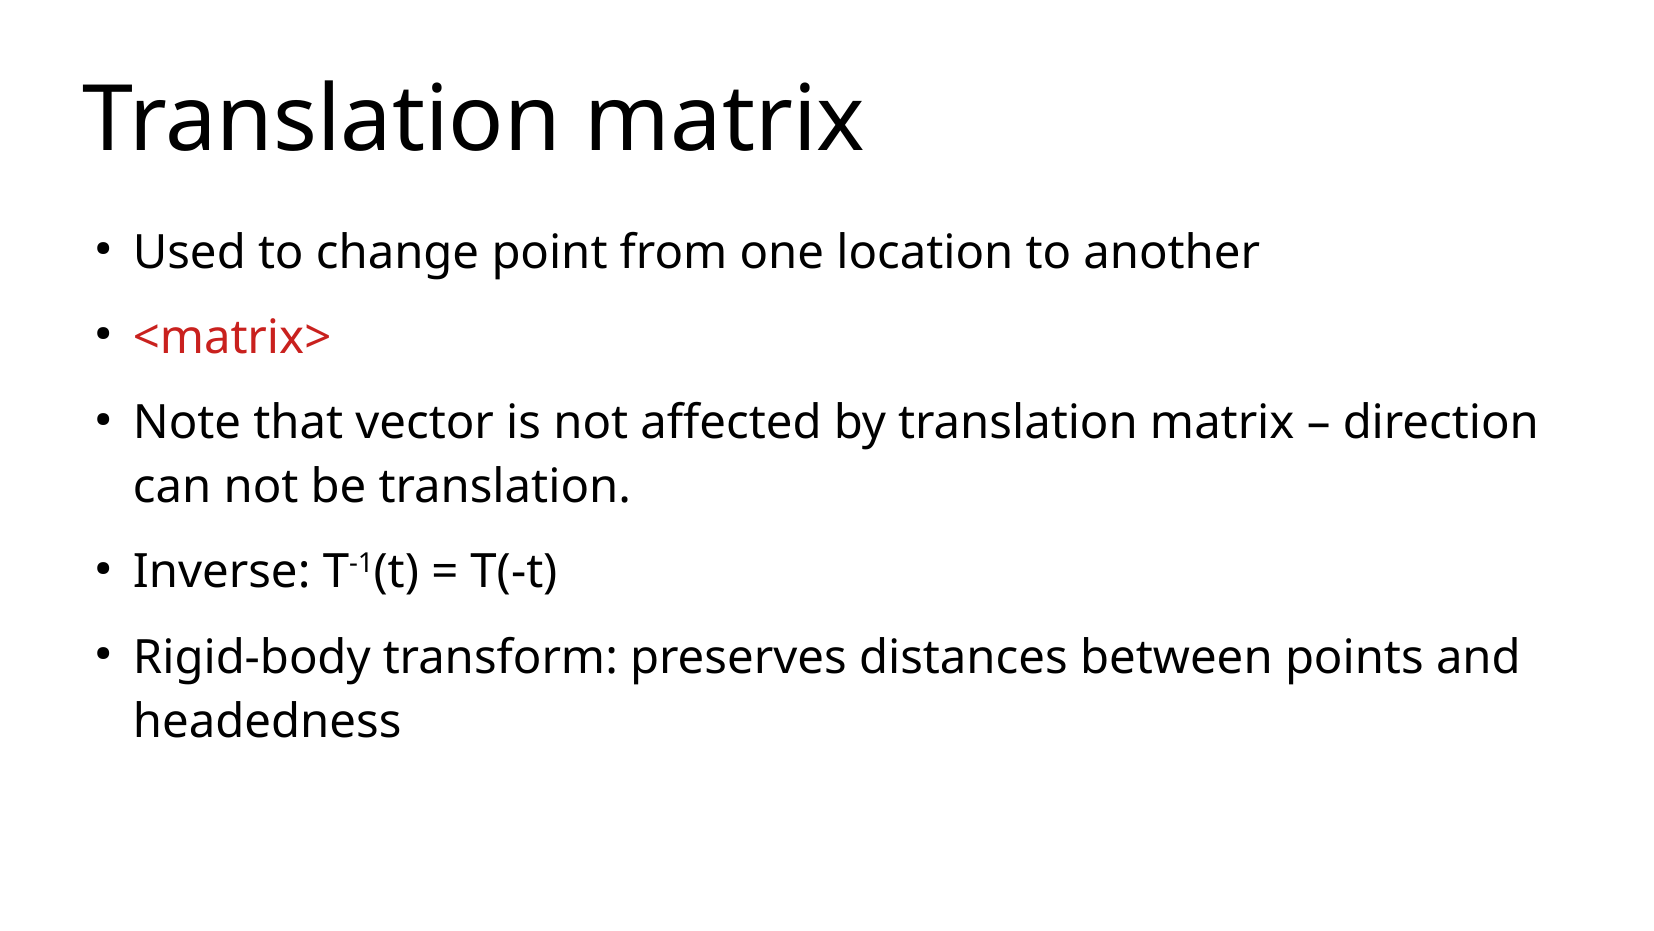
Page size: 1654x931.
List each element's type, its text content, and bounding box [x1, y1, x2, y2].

title Translation matrix [82, 37, 1571, 193]
list Used to change point from one location to another <matrix> Note that vector is not affected by translation matrix – direction can not be translation. Inverse: T-1(t) = T(-t) Rigid-body transform: preserves distances between points and headedness [82, 217, 1571, 758]
